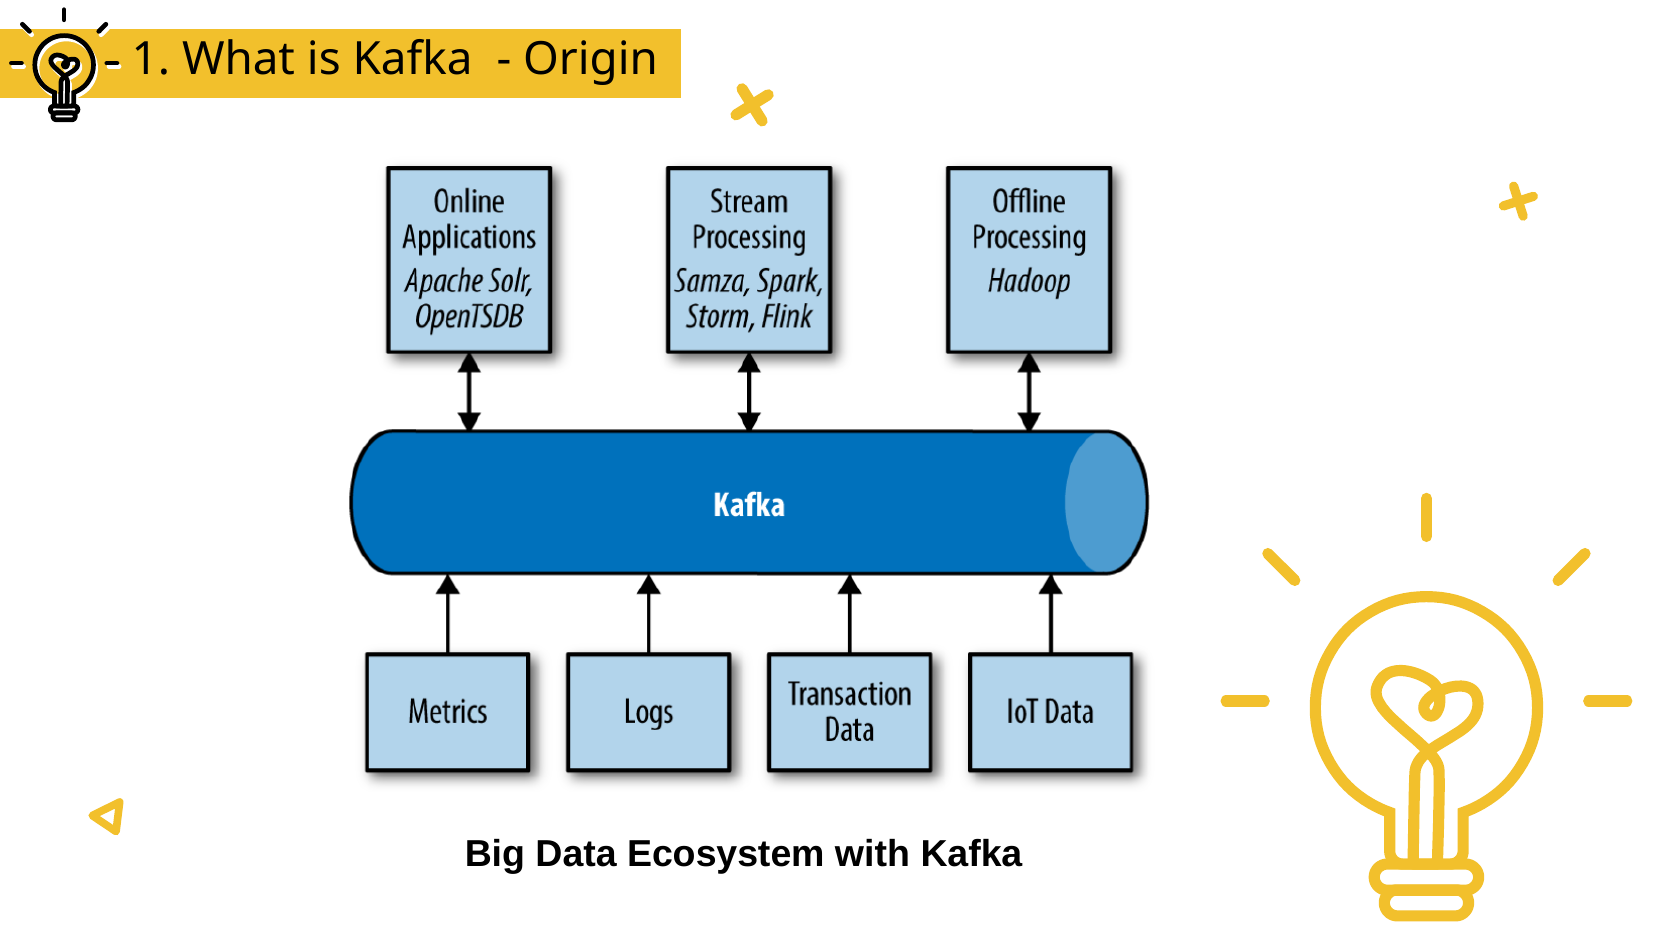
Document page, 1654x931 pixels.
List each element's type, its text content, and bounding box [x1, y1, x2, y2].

text_box Big Data Ecosystem with Kafka [450, 825, 1038, 882]
title 1. What is Kafka - Origin [131, 0, 676, 119]
picture [337, 149, 1163, 792]
